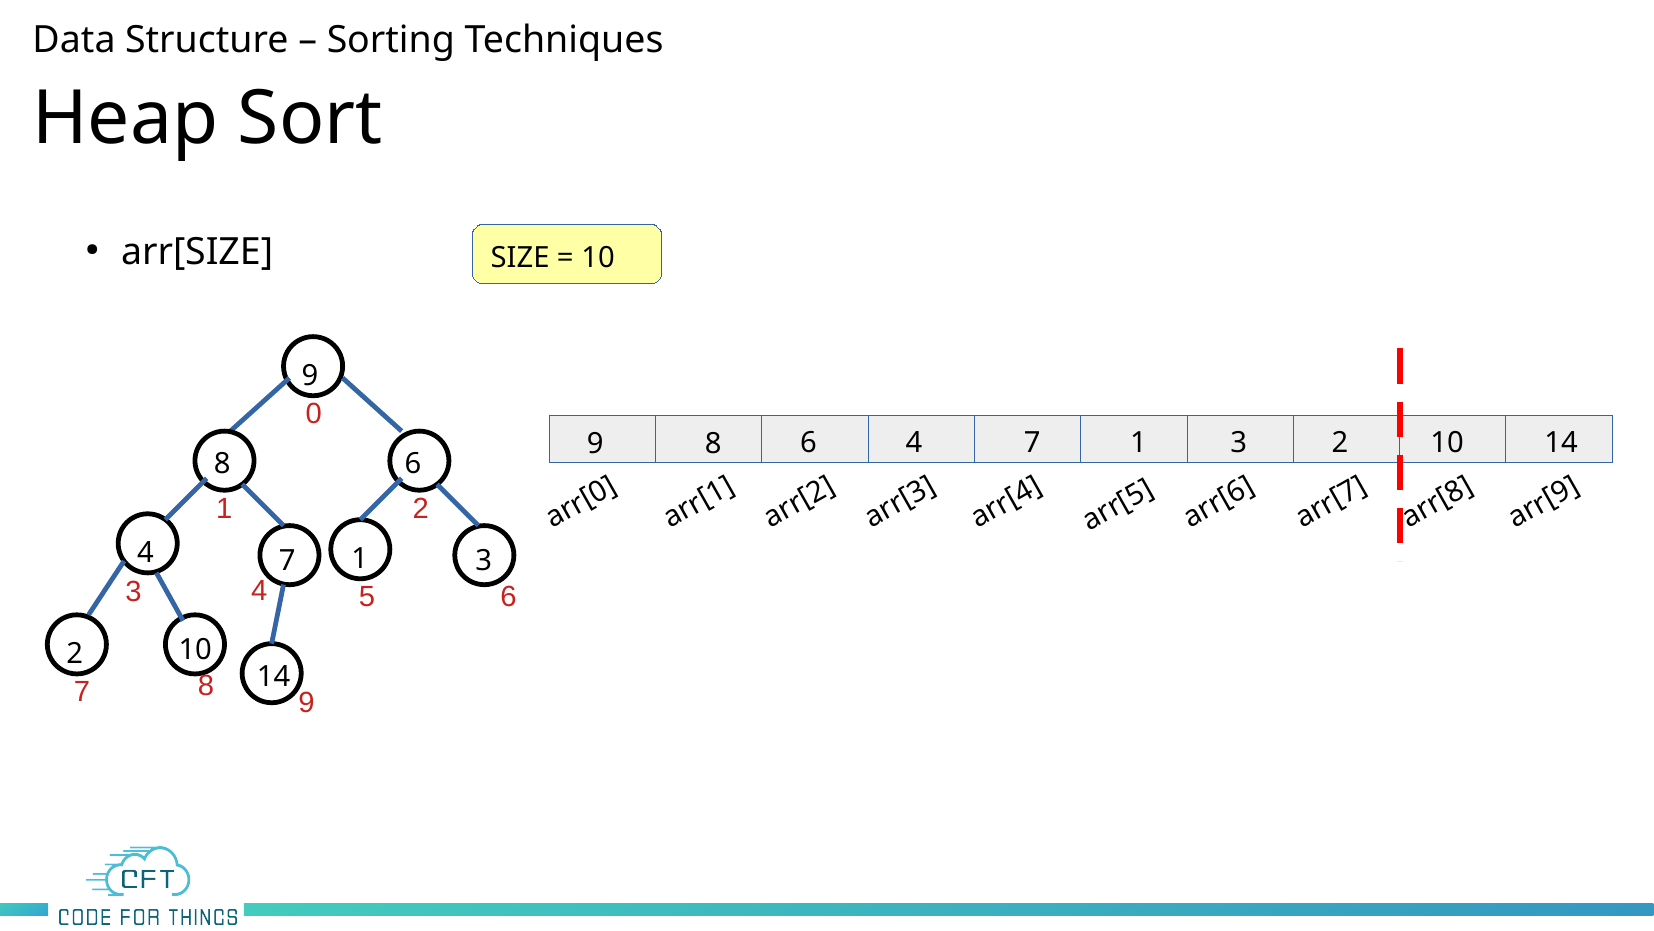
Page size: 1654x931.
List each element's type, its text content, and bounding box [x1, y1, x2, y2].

text_box [258, 643, 286, 647]
text_box [958, 415, 1009, 463]
text_box 9 [283, 679, 330, 727]
text_box [1058, 415, 1115, 463]
text_box [1597, 415, 1613, 463]
text_box [184, 614, 212, 620]
text_box [100, 626, 107, 663]
text_box 3 [1215, 413, 1264, 463]
text_box 14 [1529, 413, 1597, 463]
text_box [644, 415, 690, 463]
text_box 4 [236, 566, 283, 615]
text_box 5 [343, 572, 390, 621]
picture [59, 846, 237, 925]
text_box 9 [572, 415, 644, 465]
text_box 4 [122, 523, 171, 573]
text_box 7 [264, 531, 313, 581]
text_box [454, 538, 460, 572]
text_box arr[2] [738, 443, 875, 554]
text_box SIZE = 10 [475, 228, 656, 278]
text_box [194, 445, 199, 476]
text_box 3 [460, 531, 509, 581]
text_box [254, 697, 283, 703]
text_box [467, 525, 502, 531]
text_box 14 [242, 647, 309, 697]
text_box 6 [389, 435, 457, 485]
text_box 7 [1009, 413, 1058, 463]
text_box [1264, 415, 1316, 463]
text_box 6 [785, 413, 853, 463]
text_box arr[6] [1164, 438, 1300, 554]
text_box arr[9] [1482, 442, 1625, 554]
text_box [47, 630, 51, 659]
title Data Structure – Sorting Techniques Heap Sort [32, 12, 1184, 166]
text_box 6 [485, 572, 532, 621]
text_box [330, 532, 336, 566]
text_box [853, 415, 890, 463]
text_box arr[5] [1058, 442, 1199, 558]
text_box arr[8] [1380, 438, 1515, 554]
text_box arr[4] [949, 439, 1087, 554]
text_box [1384, 415, 1415, 463]
text_box [385, 533, 390, 566]
text_box [757, 415, 785, 463]
text_box 7 [59, 667, 105, 716]
text_box arr[SIZE] [70, 217, 315, 284]
text_box [313, 537, 320, 574]
text_box 8 [199, 435, 266, 485]
text_box 10 [1415, 413, 1483, 463]
text_box 3 [110, 567, 157, 616]
text_box 1 [1115, 413, 1164, 463]
text_box [283, 581, 304, 585]
text_box 2 [397, 484, 444, 532]
text_box [472, 224, 662, 284]
text_box [209, 431, 240, 435]
text_box 1 [336, 529, 385, 579]
text_box [404, 431, 435, 435]
text_box 2 [51, 624, 100, 674]
text_box [55, 614, 99, 624]
text_box [259, 540, 264, 566]
text_box arr[0] [520, 459, 661, 554]
text_box 10 [163, 620, 231, 670]
text_box [470, 581, 485, 585]
text_box [118, 528, 122, 558]
text_box 0 [290, 389, 337, 437]
text_box 2 [1316, 413, 1384, 463]
text_box [171, 525, 178, 562]
text_box [509, 538, 514, 572]
text_box [338, 519, 382, 529]
text_box [126, 513, 170, 523]
text_box arr[1] [637, 451, 774, 554]
text_box [1164, 415, 1215, 463]
text_box [1483, 415, 1529, 463]
text_box 8 [690, 415, 757, 465]
text_box [272, 525, 307, 531]
text_box 9 [286, 346, 349, 396]
text_box 3 [110, 567, 116, 576]
text_box arr[7] [1272, 441, 1412, 554]
text_box 1 [201, 484, 248, 532]
text_box arr[3] [839, 450, 981, 554]
text_box [291, 336, 335, 346]
text_box 4 [890, 413, 958, 463]
text_box [549, 415, 572, 463]
text_box 8 [183, 661, 229, 710]
